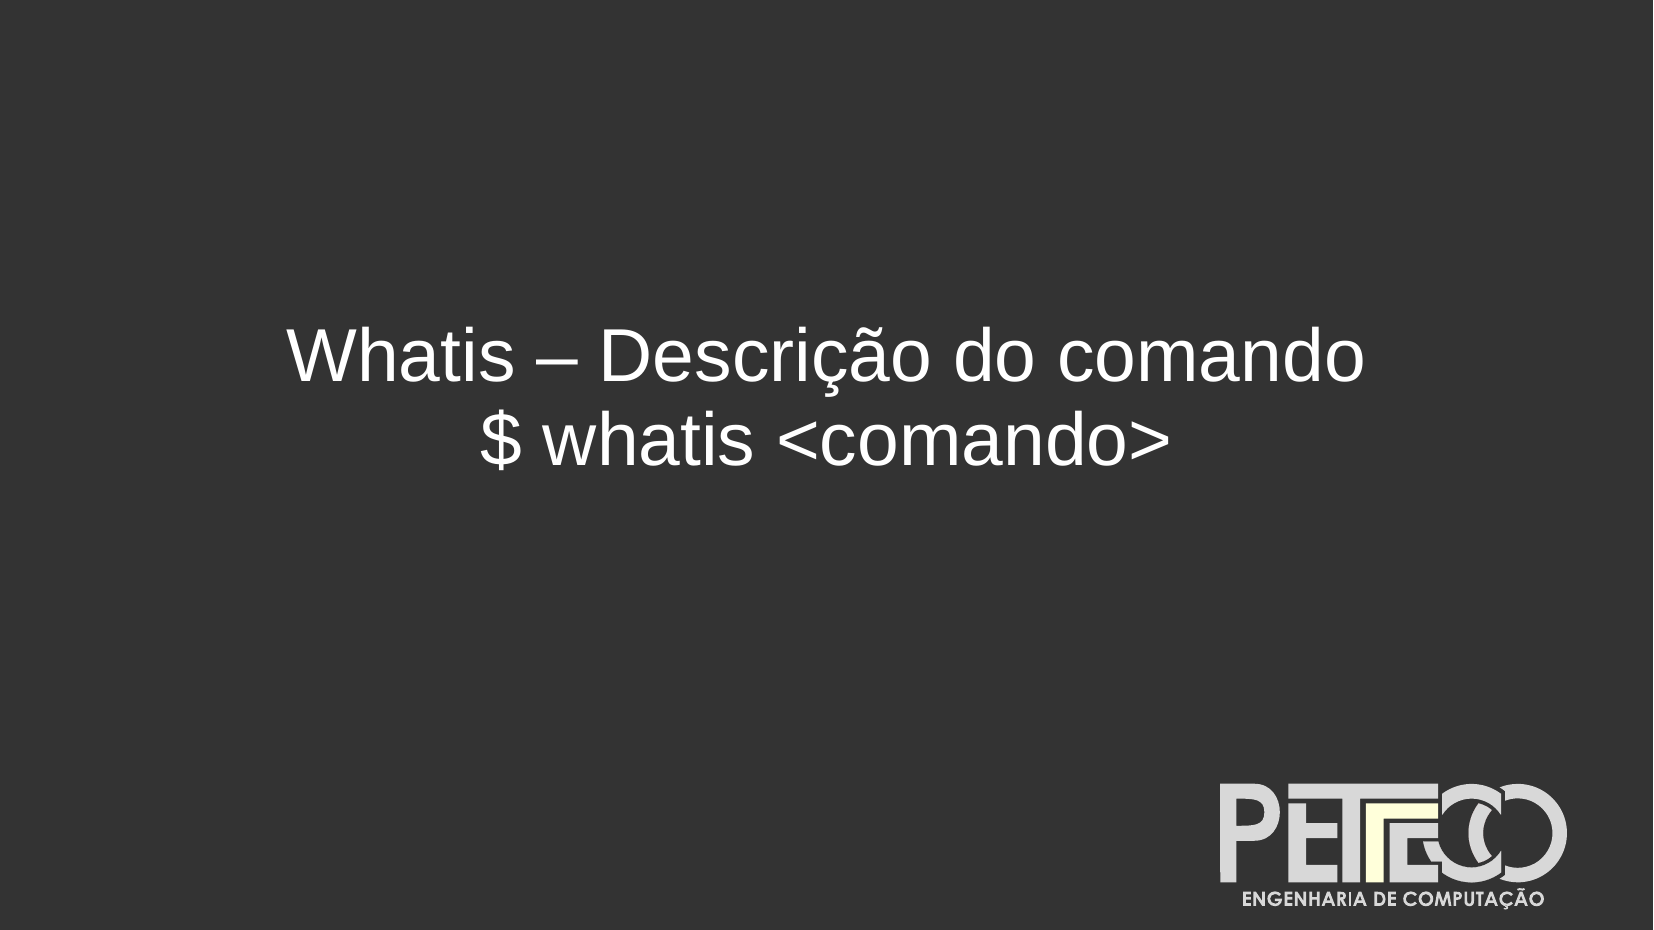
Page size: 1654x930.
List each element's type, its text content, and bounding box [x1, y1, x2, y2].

subtitle Whatis – Descrição do comando $ whatis <comando> [82, 37, 1571, 757]
